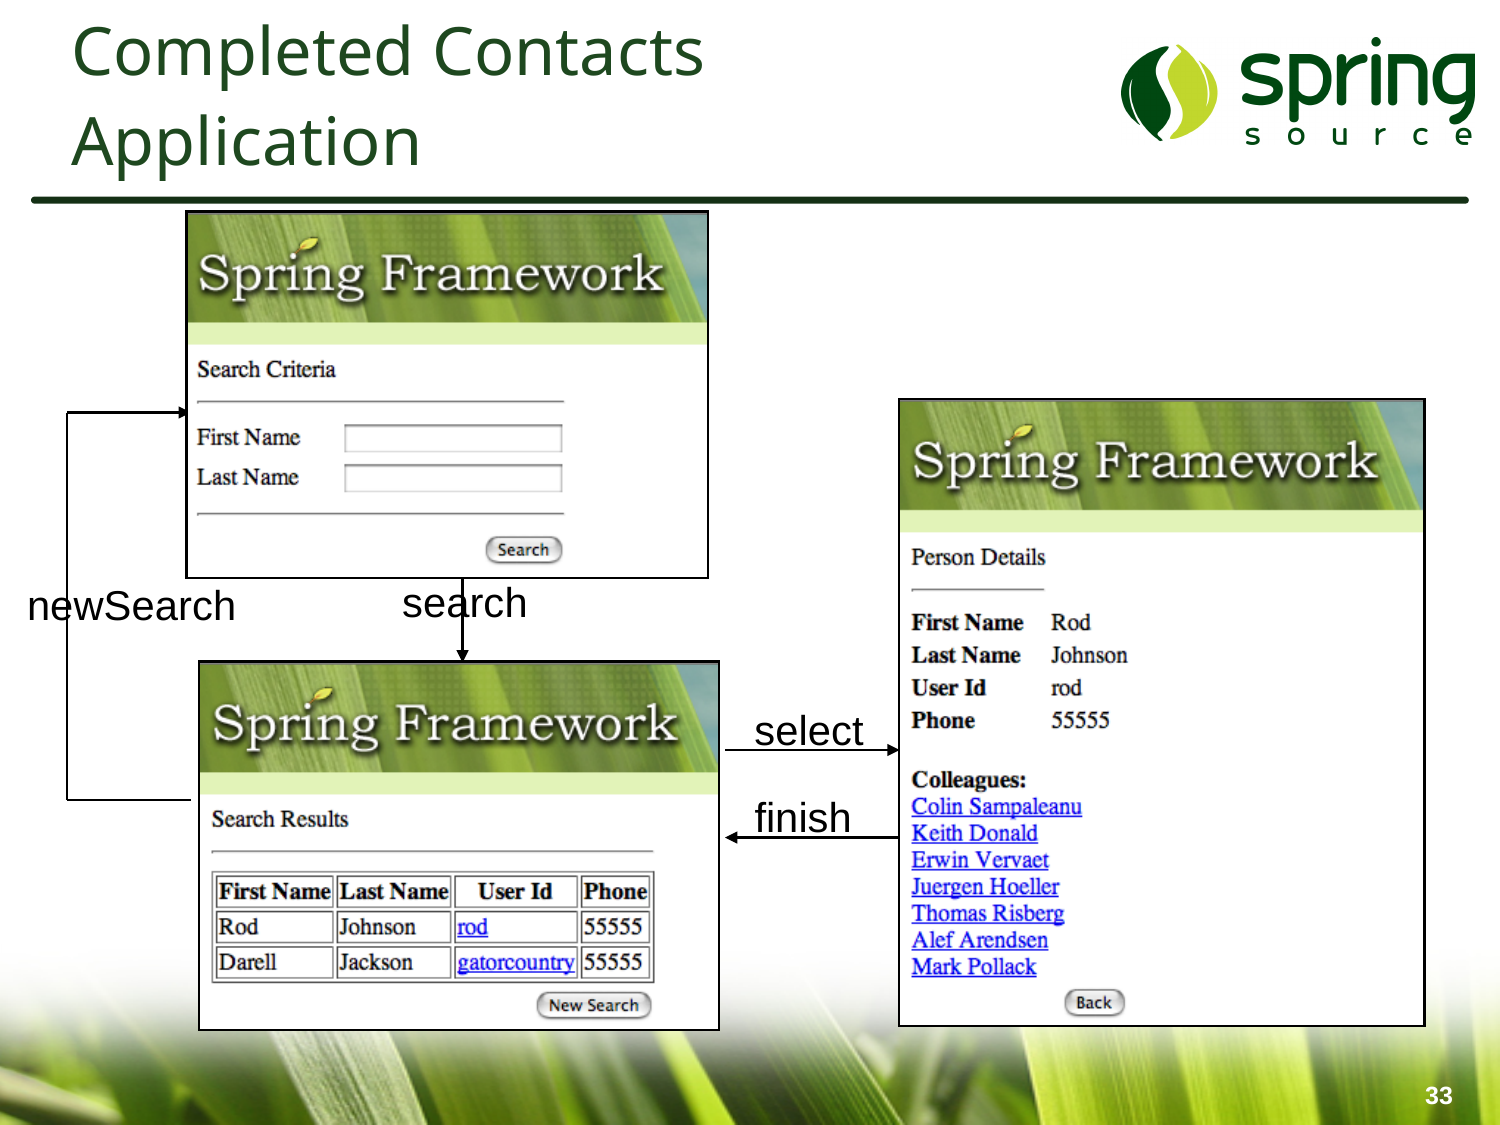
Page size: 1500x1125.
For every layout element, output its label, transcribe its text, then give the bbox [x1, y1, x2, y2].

text_box search [387, 579, 543, 635]
text_box finish [739, 787, 867, 850]
text_box newSearch [12, 575, 252, 637]
picture [1121, 37, 1475, 145]
picture [0, 944, 1500, 1125]
picture [200, 662, 718, 1029]
text_box select [739, 699, 879, 762]
picture [900, 399, 1424, 1026]
title Completed Contacts Application [56, 5, 1089, 184]
picture [187, 212, 707, 578]
